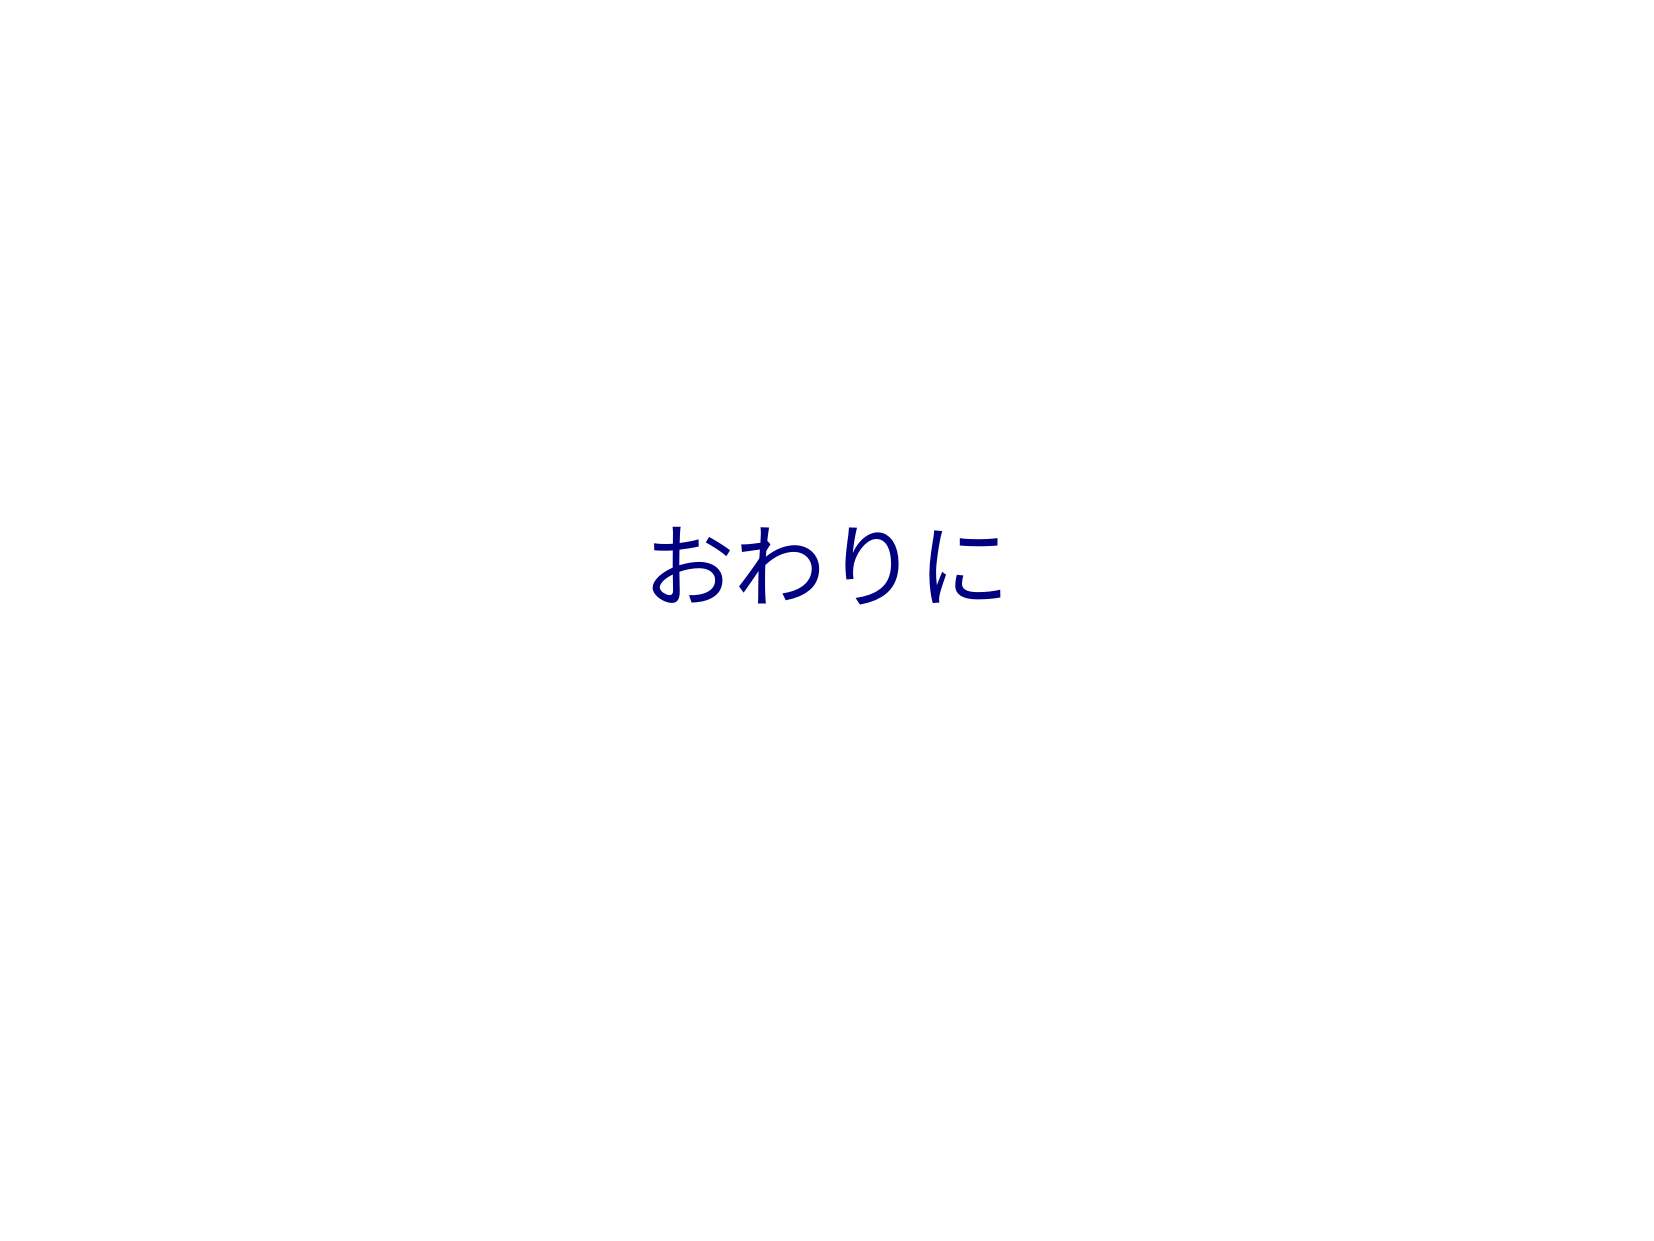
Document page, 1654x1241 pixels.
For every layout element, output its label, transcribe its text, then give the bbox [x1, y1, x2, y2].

title おわりに [82, 464, 1571, 657]
